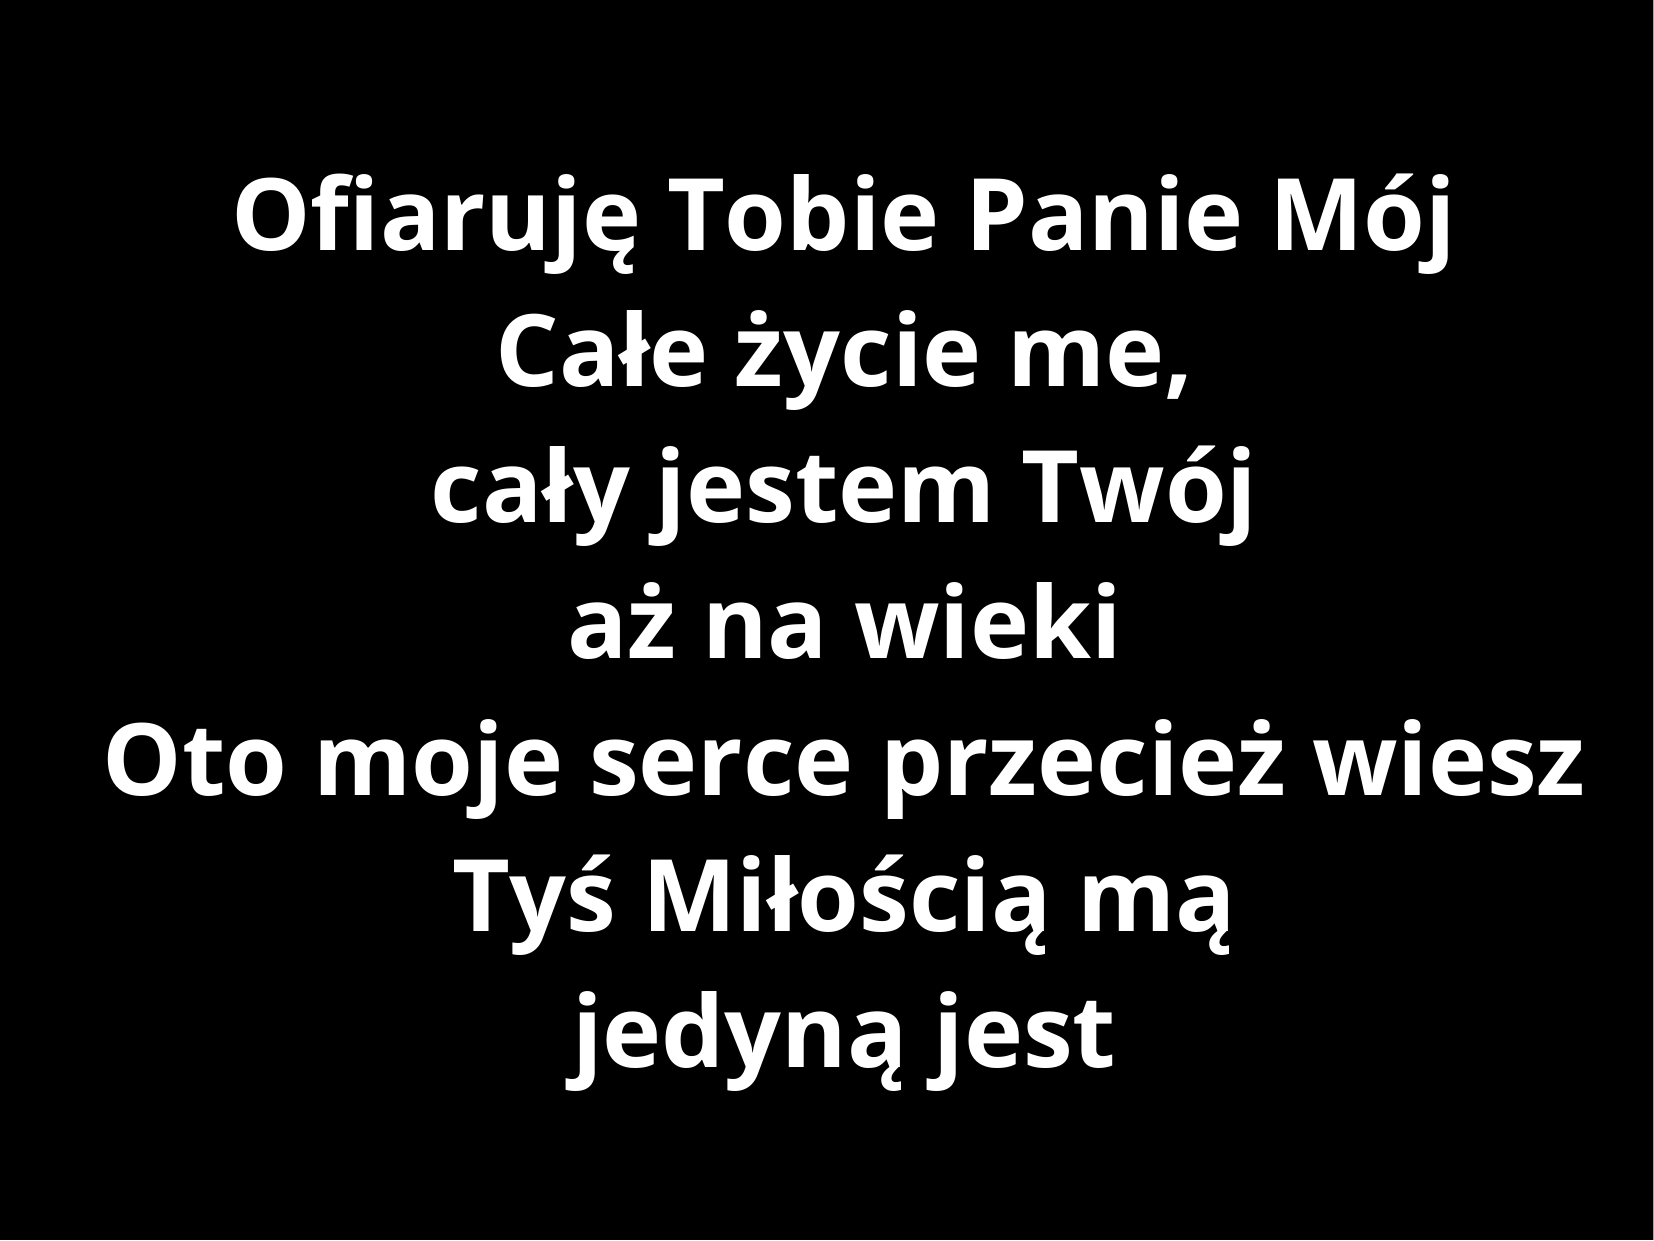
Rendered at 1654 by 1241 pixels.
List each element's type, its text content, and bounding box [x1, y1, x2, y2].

subtitle Ofiaruję Tobie Panie Mój Całe życie me, cały jestem Twój aż na wieki Oto moje serce przecież wiesz Tyś Miłością mą jedyną jest [0, 0, 1654, 1241]
